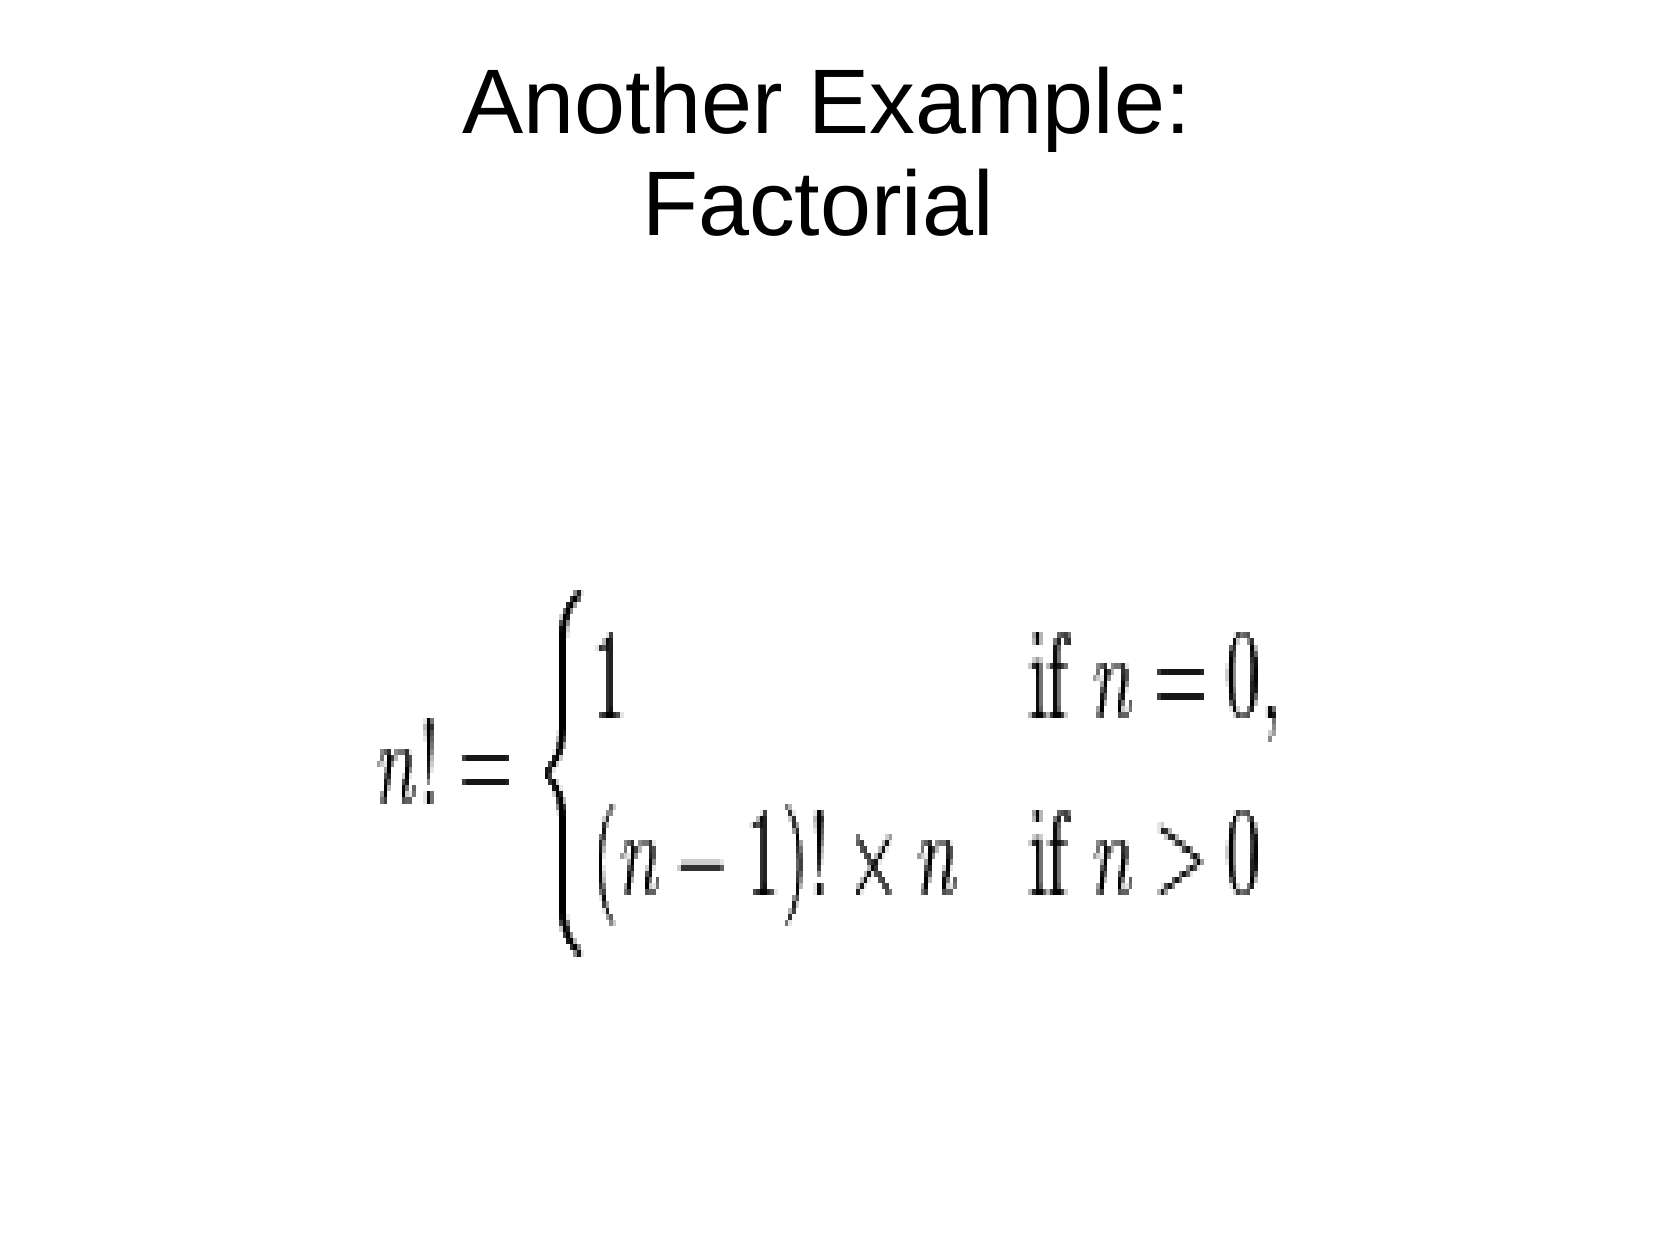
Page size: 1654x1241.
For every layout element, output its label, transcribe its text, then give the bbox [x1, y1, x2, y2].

title Another Example: Factorial [82, 49, 1571, 257]
picture [377, 590, 1276, 957]
